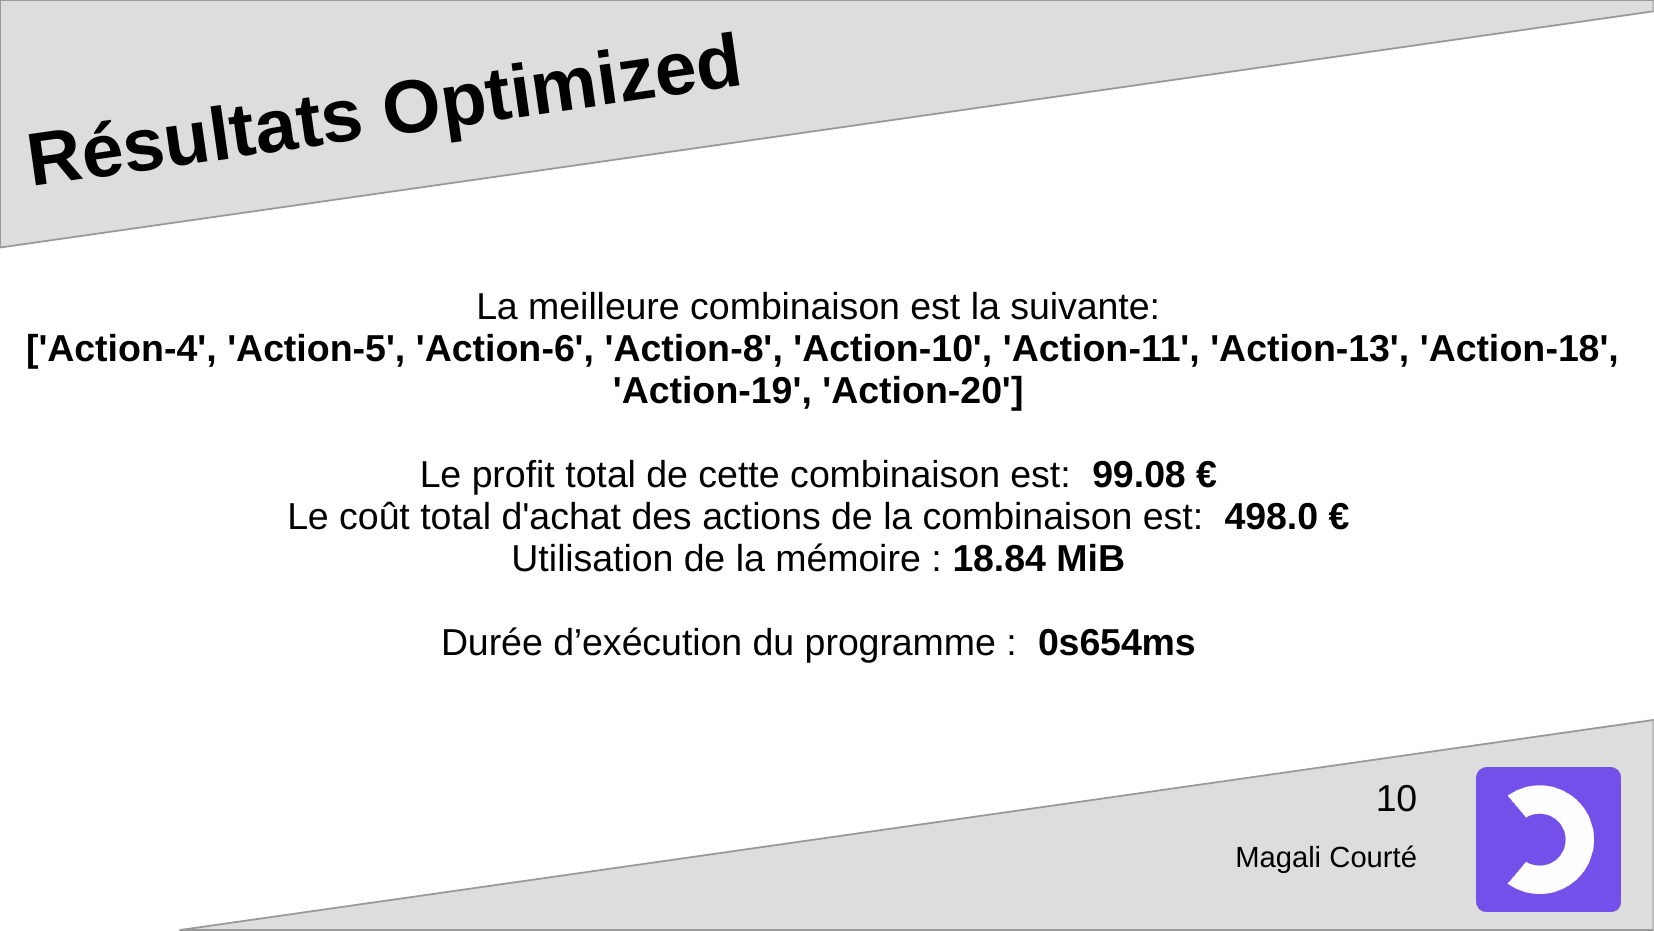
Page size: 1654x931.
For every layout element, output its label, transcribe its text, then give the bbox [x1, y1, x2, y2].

text_box La meilleure combinaison est la suivante: ['Action-4', 'Action-5', 'Action-6', 'Action-8', 'Action-10', 'Action-11', 'Action-13', 'Action-18', 'Action-19', 'Action-20'] Le profit total de cette combinaison est: 99.08 € Le coût total d'achat des actions de la combinaison est: 498.0 € Utilisation de la mémoire : 18.84 MiB Durée d’exécution du programme : 0s654ms [0, 236, 1637, 587]
picture [1476, 767, 1621, 912]
title Résultats Optimized [16, 0, 1501, 236]
